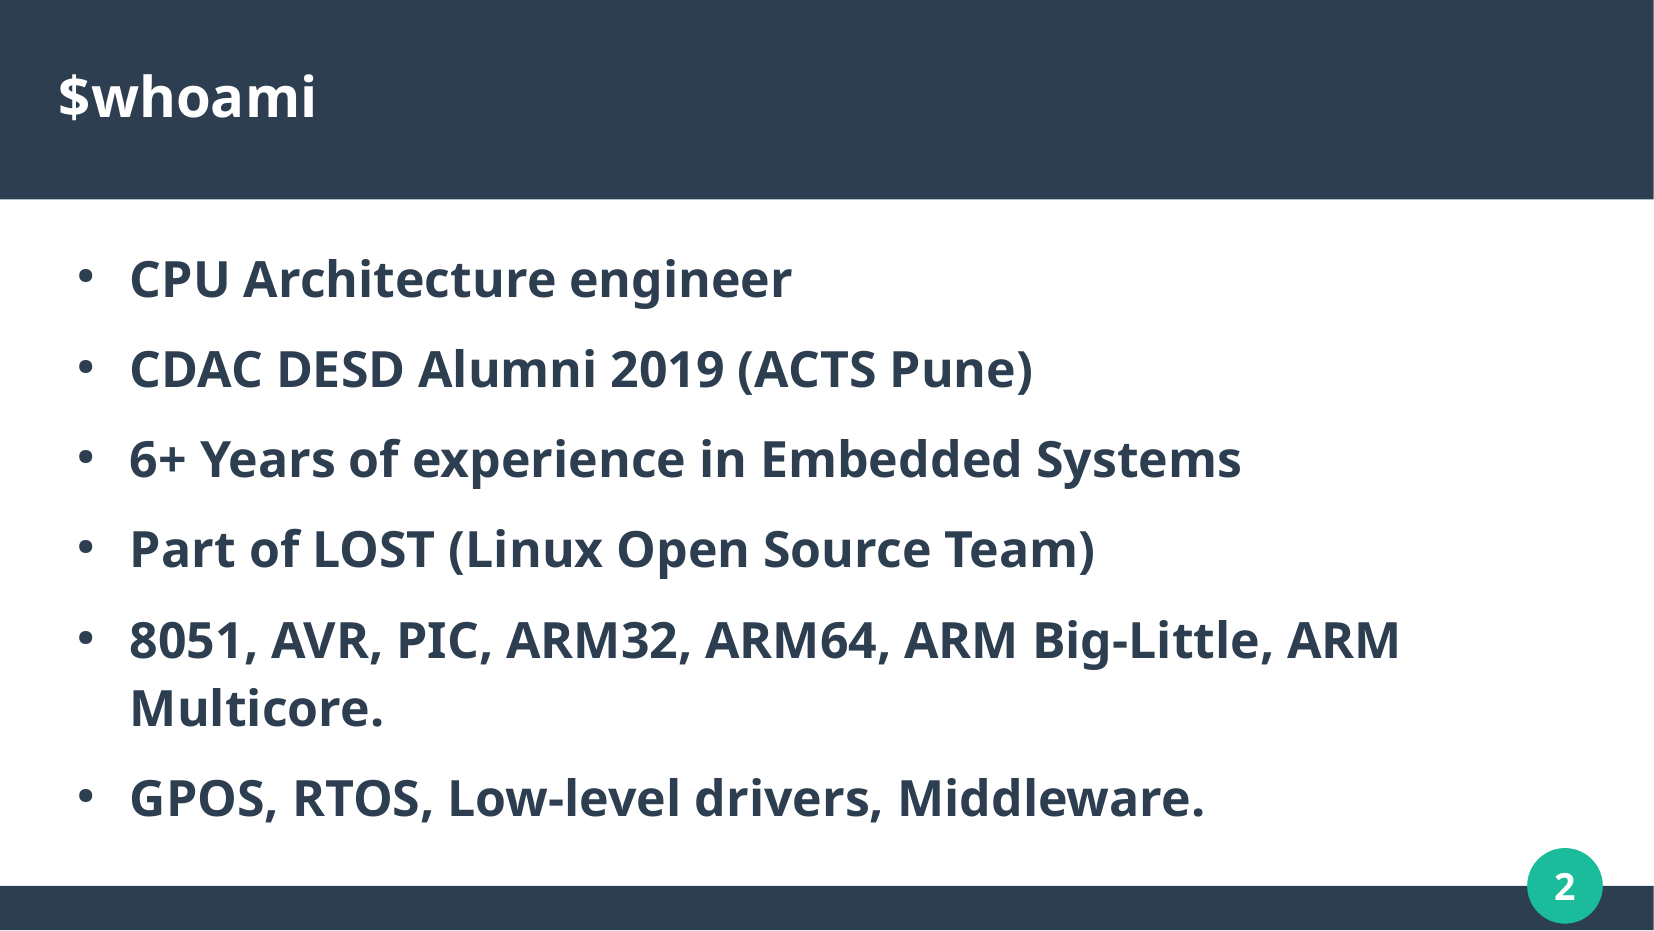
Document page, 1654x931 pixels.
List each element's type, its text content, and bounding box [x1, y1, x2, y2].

list CPU Architecture engineer CDAC DESD Alumni 2019 (ACTS Pune) 6+ Years of experience in Embedded Systems Part of LOST (Linux Open Source Team) 8051, AVR, PIC, ARM32, ARM64, ARM Big-Little, ARM Multicore. GPOS, RTOS, Low-level drivers, Middleware. [59, 243, 1595, 864]
title $whoami [59, 37, 1595, 156]
